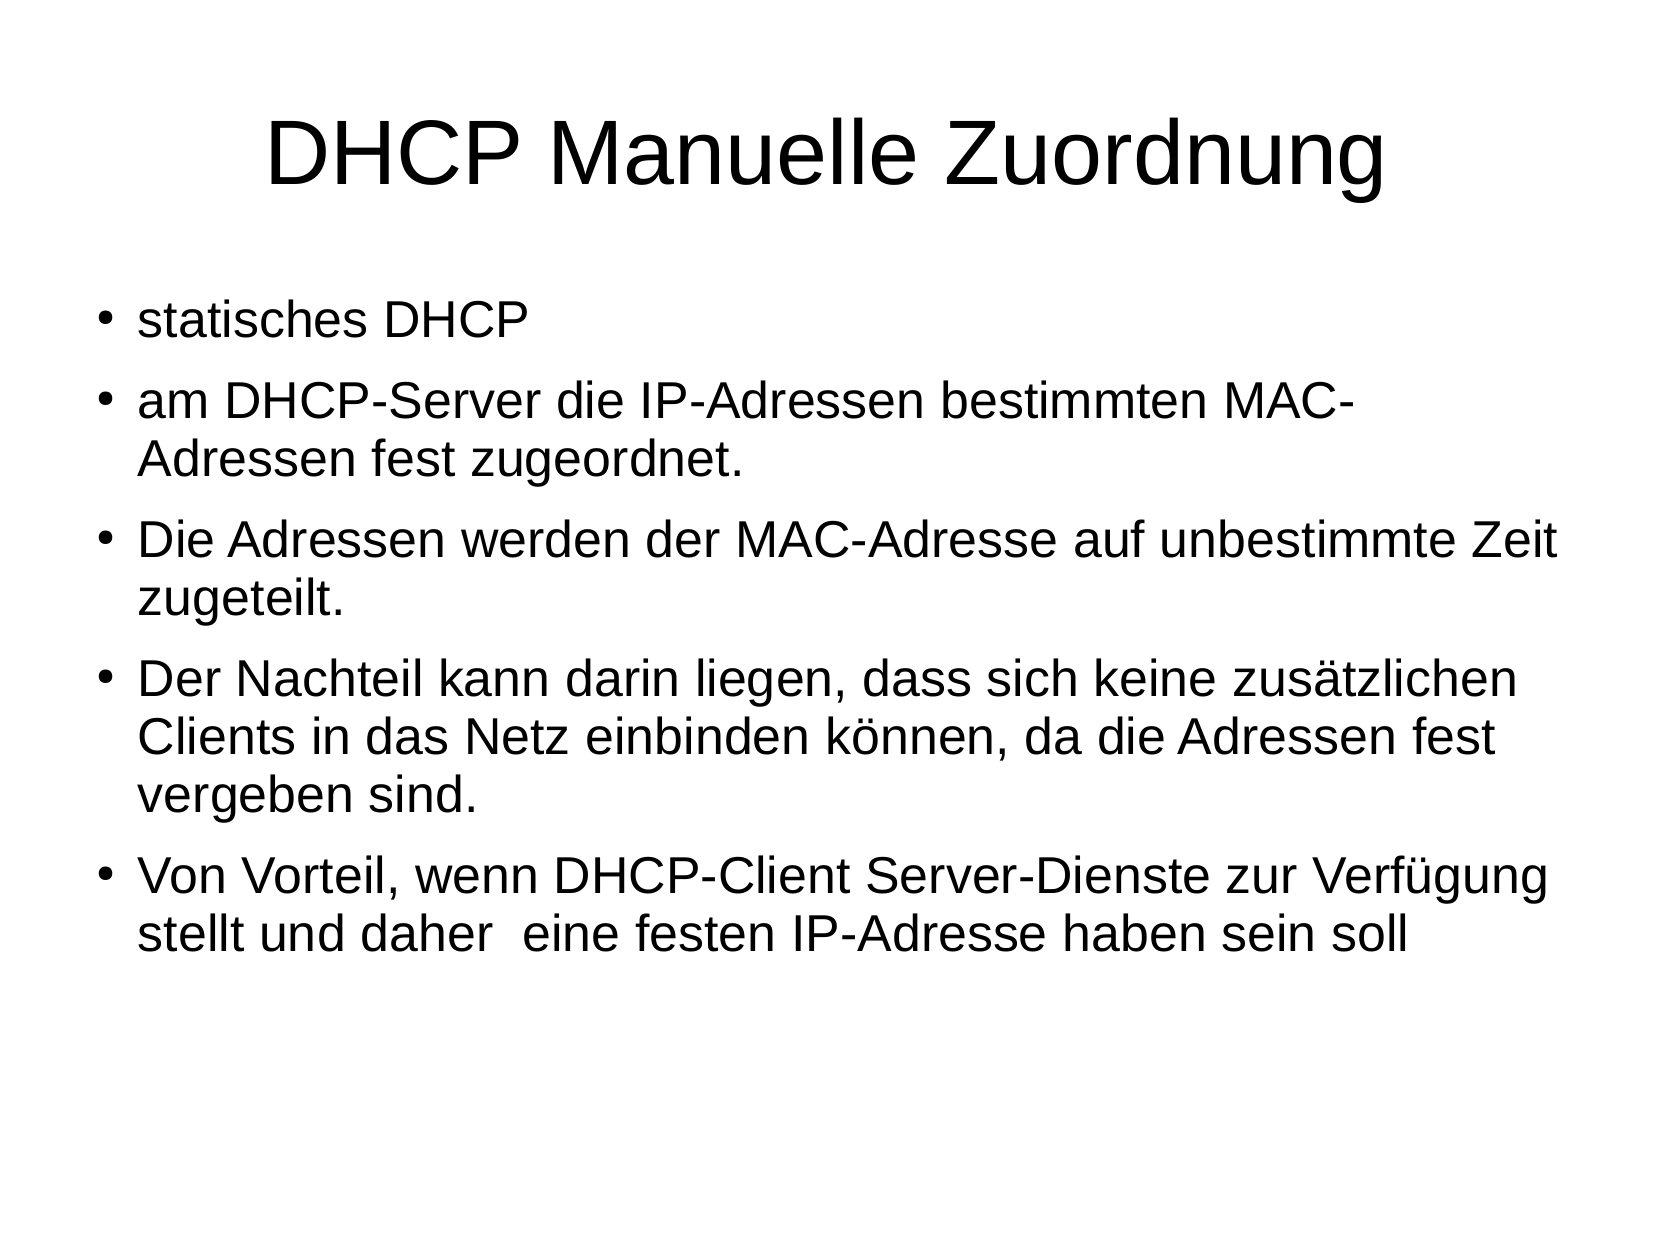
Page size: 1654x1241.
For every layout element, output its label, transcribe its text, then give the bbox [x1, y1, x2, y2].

title DHCP Manuelle Zuordnung [82, 49, 1571, 257]
list statisches DHCP am DHCP-Server die IP-Adressen bestimmten MAC-Adressen fest zugeordnet. Die Adressen werden der MAC-Adresse auf unbestimmte Zeit zugeteilt. Der Nachteil kann darin liegen, dass sich keine zusätzlichen Clients in das Netz einbinden können, da die Adressen fest vergeben sind. Von Vorteil, wenn DHCP-Client Server-Dienste zur Verfügung stellt und daher eine festen IP-Adresse haben sein soll [82, 290, 1571, 1010]
